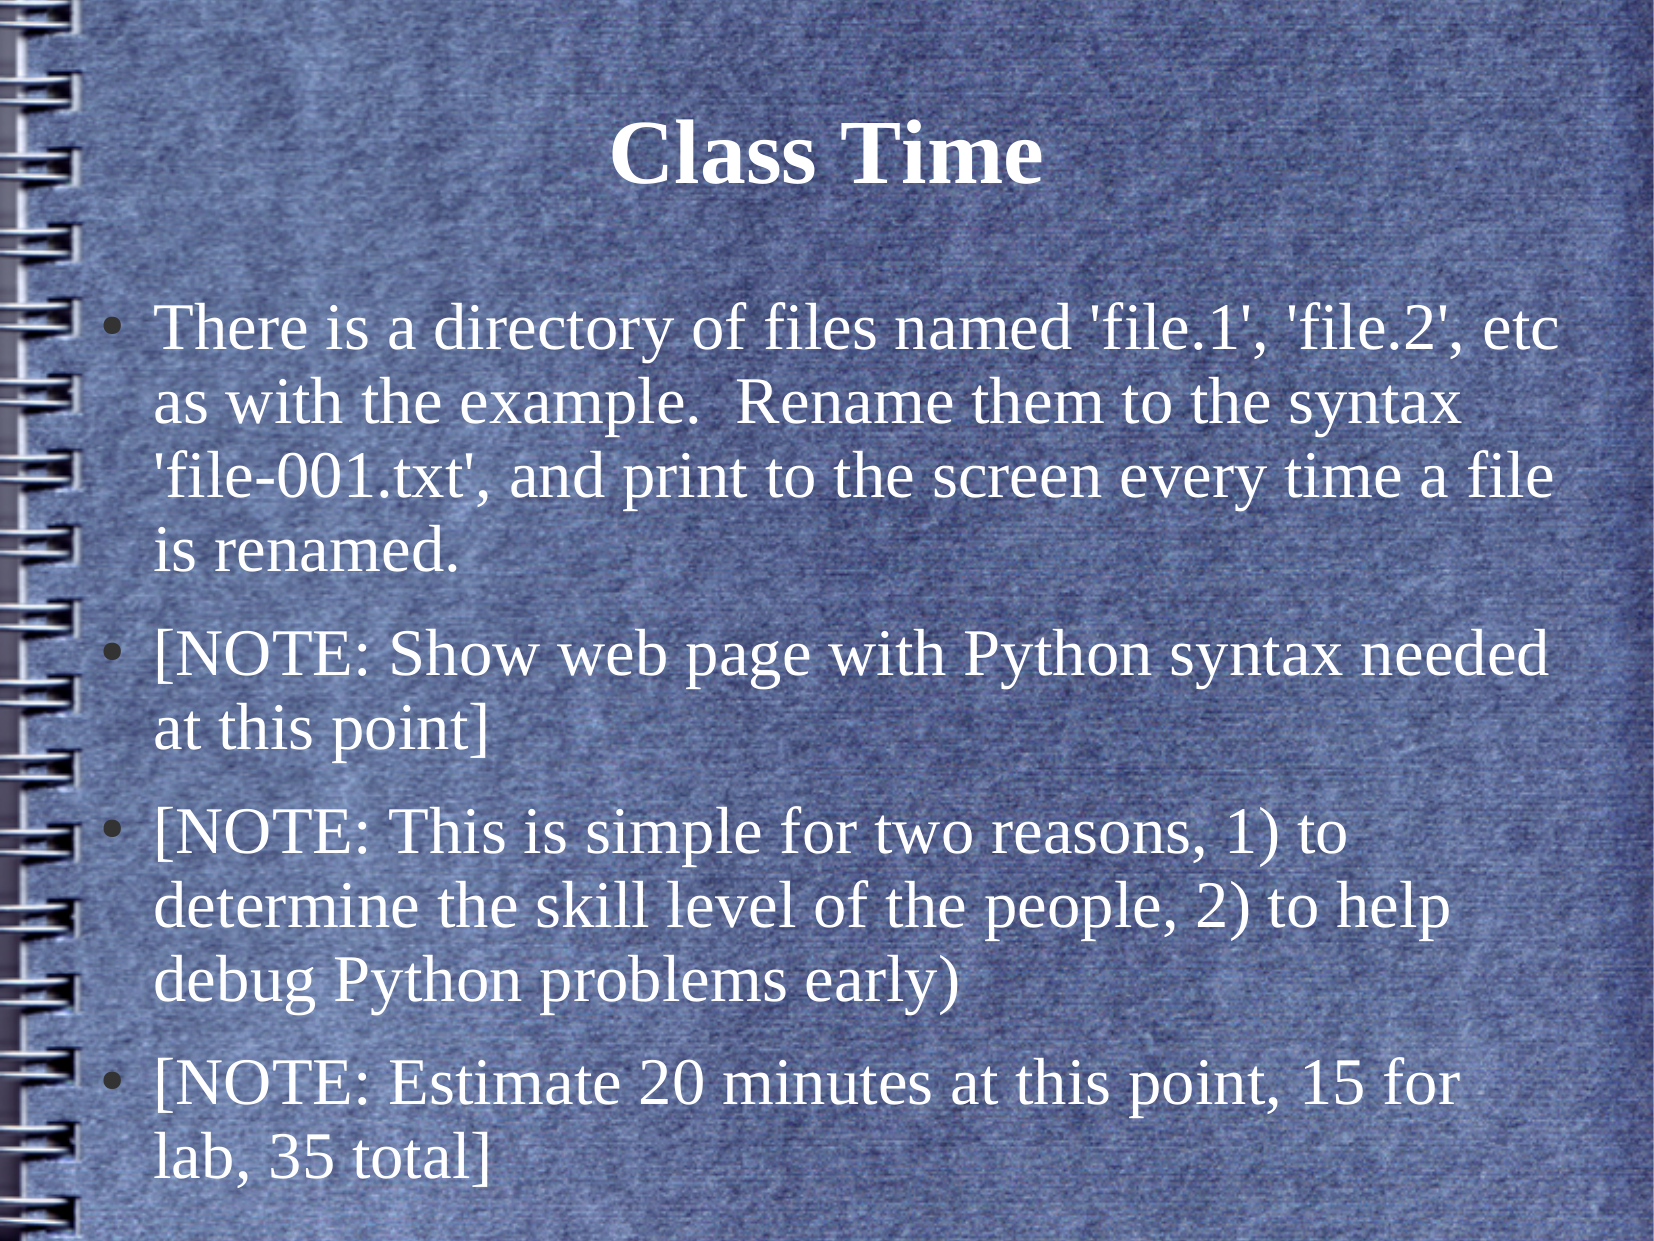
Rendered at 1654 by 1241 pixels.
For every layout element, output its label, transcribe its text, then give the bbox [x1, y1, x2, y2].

title Class Time [82, 49, 1571, 257]
list There is a directory of files named 'file.1', 'file.2', etc as with the example. Rename them to the syntax 'file-001.txt', and print to the screen every time a file is renamed. [NOTE: Show web page with Python syntax needed at this point] [NOTE: This is simple for two reasons, 1) to determine the skill level of the people, 2) to help debug Python problems early) [NOTE: Estimate 20 minutes at this point, 15 for lab, 35 total] [82, 290, 1571, 1194]
picture [0, 0, 1654, 1241]
